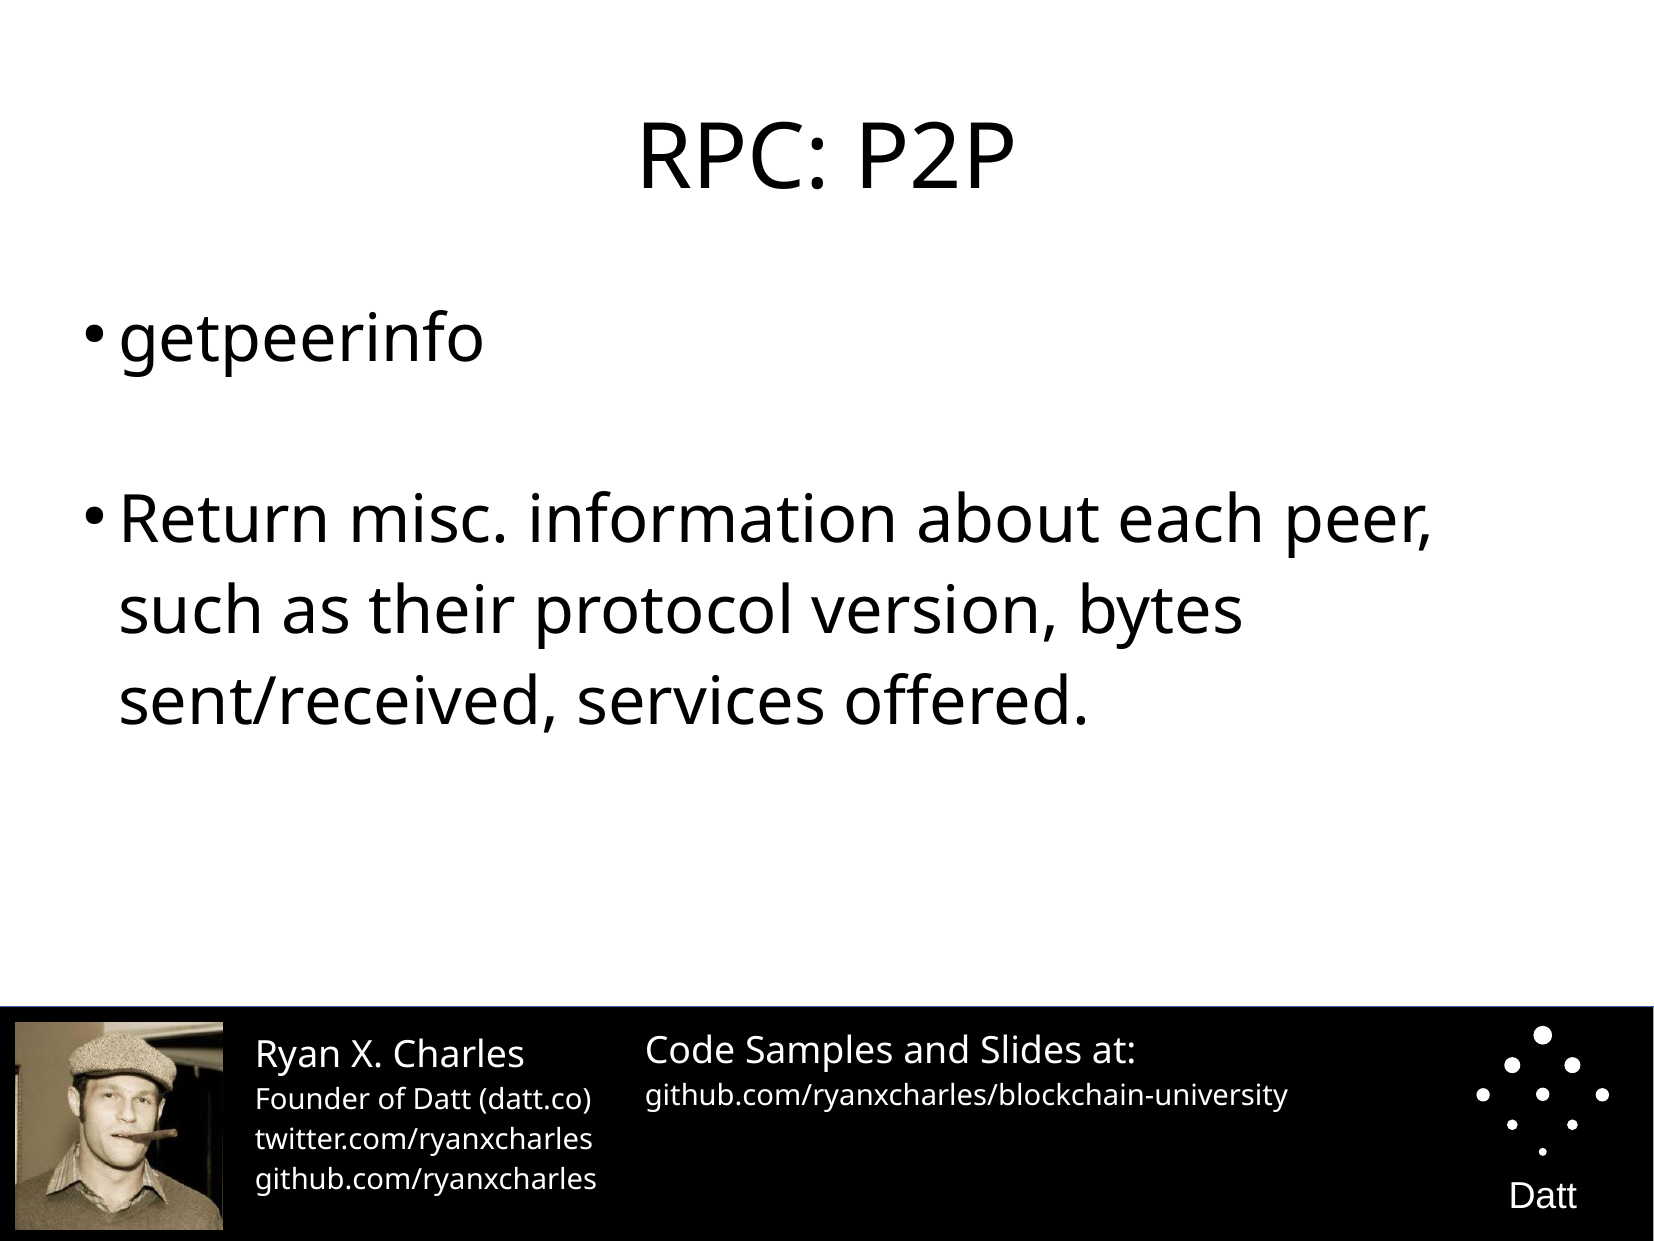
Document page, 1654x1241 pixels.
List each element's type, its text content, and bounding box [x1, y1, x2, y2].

text_box Datt [1452, 1167, 1633, 1241]
picture [1475, 1023, 1611, 1159]
text_box [0, 1006, 1654, 1241]
picture [15, 1022, 223, 1231]
title RPC: P2P [82, 49, 1571, 257]
text_box Ryan X. Charles Founder of Datt (datt.co) twitter.com/ryanxcharles github.com/ryanxcharles [240, 1020, 976, 1241]
text_box Code Samples and Slides at: github.com/ryanxcharles/blockchain-university [630, 1015, 1403, 1156]
subtitle getpeerinfo Return misc. information about each peer, such as their protocol version, bytes sent/received, services offered. [82, 290, 1571, 1006]
